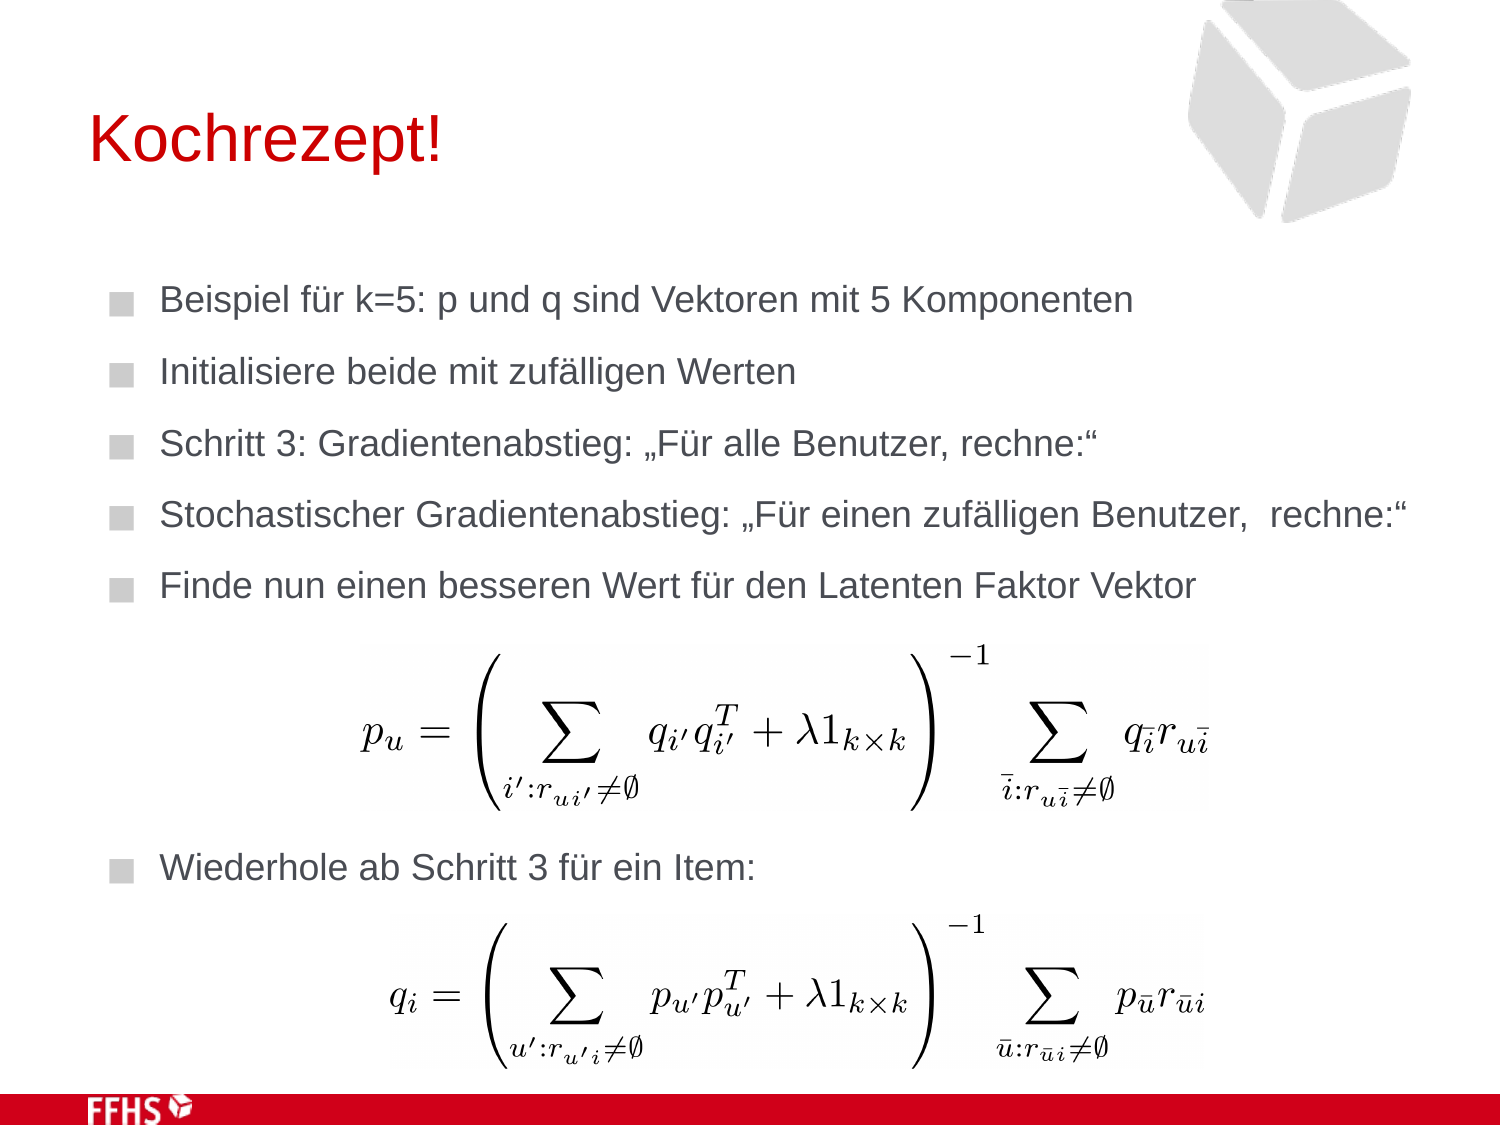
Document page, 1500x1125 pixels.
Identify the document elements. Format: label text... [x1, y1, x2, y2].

picture [390, 914, 1204, 1069]
picture [0, 1094, 1500, 1125]
picture [360, 644, 1209, 812]
title Kochrezept! [88, 56, 1176, 220]
picture [1188, 0, 1411, 223]
list Beispiel für k=5: p und q sind Vektoren mit 5 Komponenten Initialisiere beide mit zufälligen Werten Schritt 3: Gradientenabstieg: „Für alle Benutzer, rechne:“ Stochastischer Gradientenabstieg: „Für einen zufälligen Benutzer, rechne:“ Finde nun einen besseren Wert für den Latenten Faktor Vektor Wiederhole ab Schritt 3 für ein Item: [88, 278, 1412, 1066]
